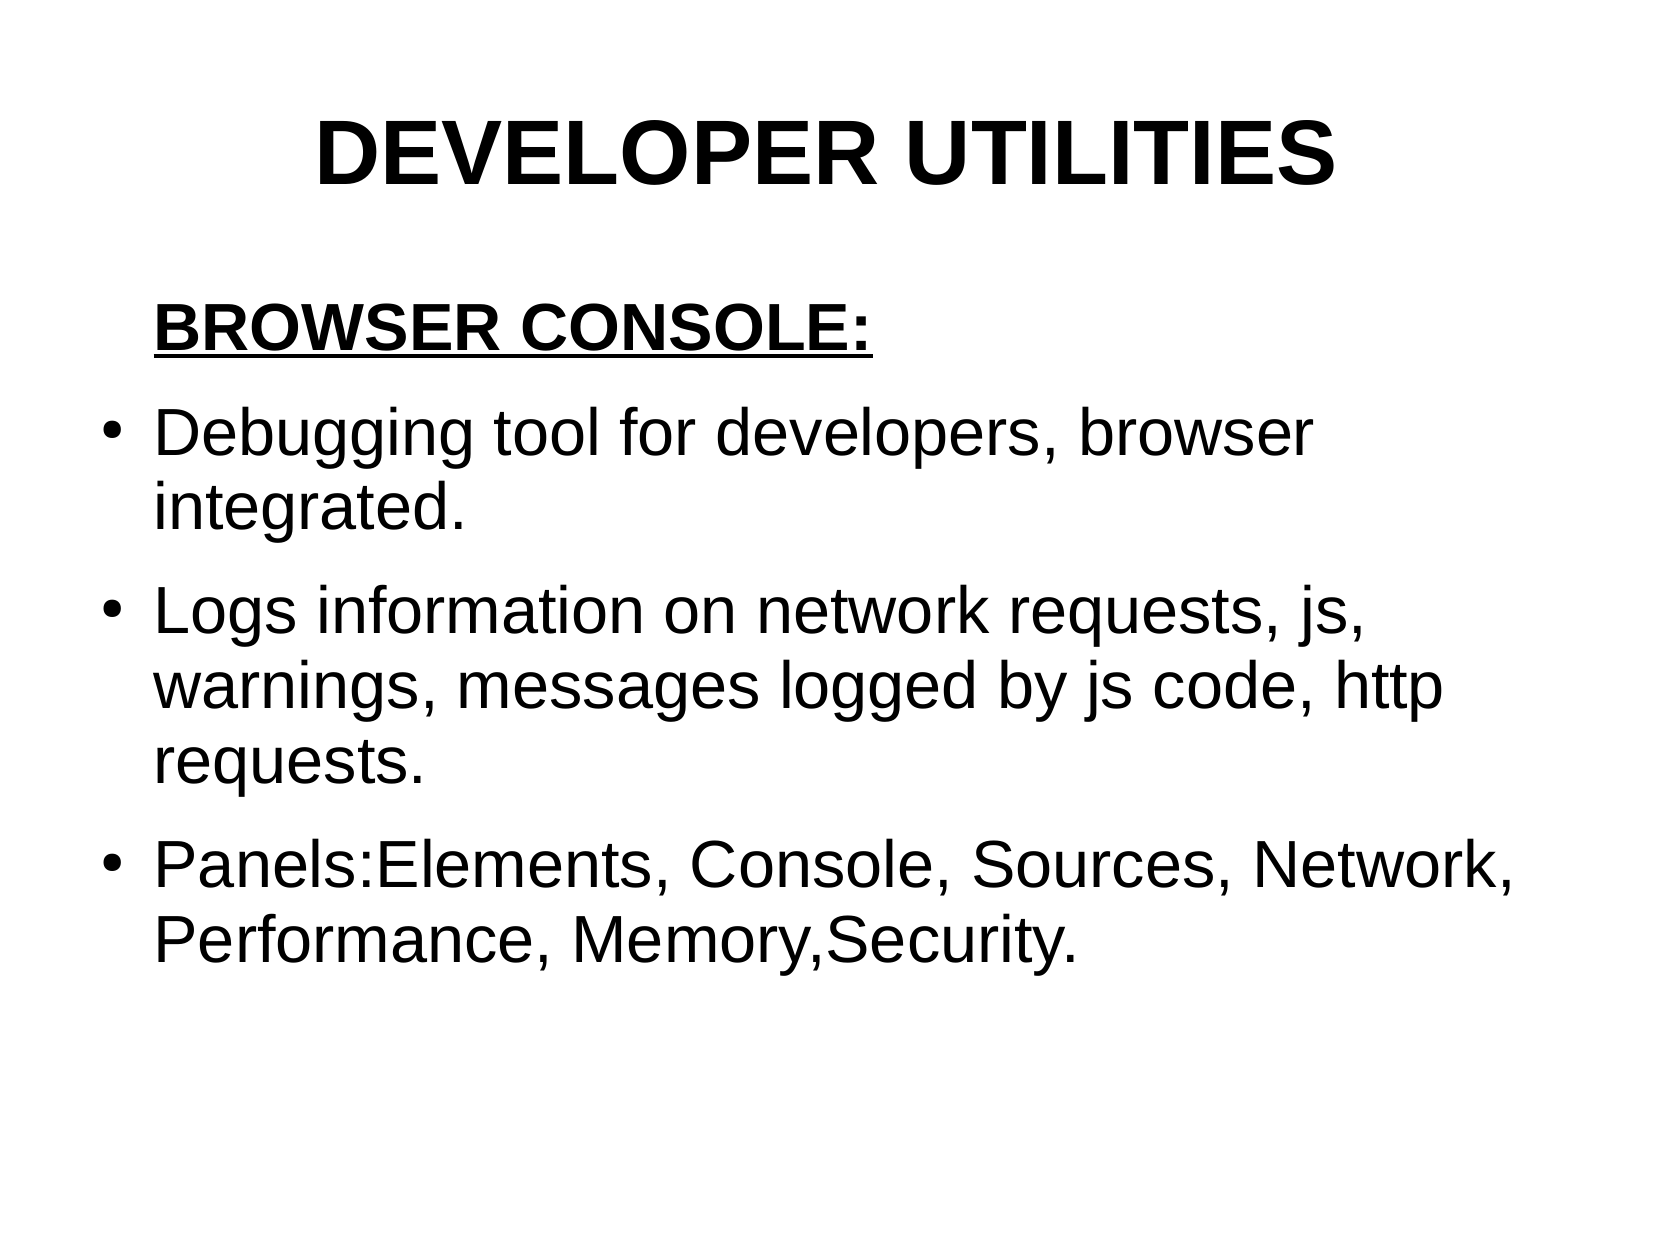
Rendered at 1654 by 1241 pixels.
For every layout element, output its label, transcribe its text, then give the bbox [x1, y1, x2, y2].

list BROWSER CONSOLE: Debugging tool for developers, browser integrated. Logs information on network requests, js, warnings, messages logged by js code, http requests. Panels:Elements, Console, Sources, Network, Performance, Memory,Security. [82, 290, 1571, 1016]
title DEVELOPER UTILITIES [82, 49, 1571, 257]
